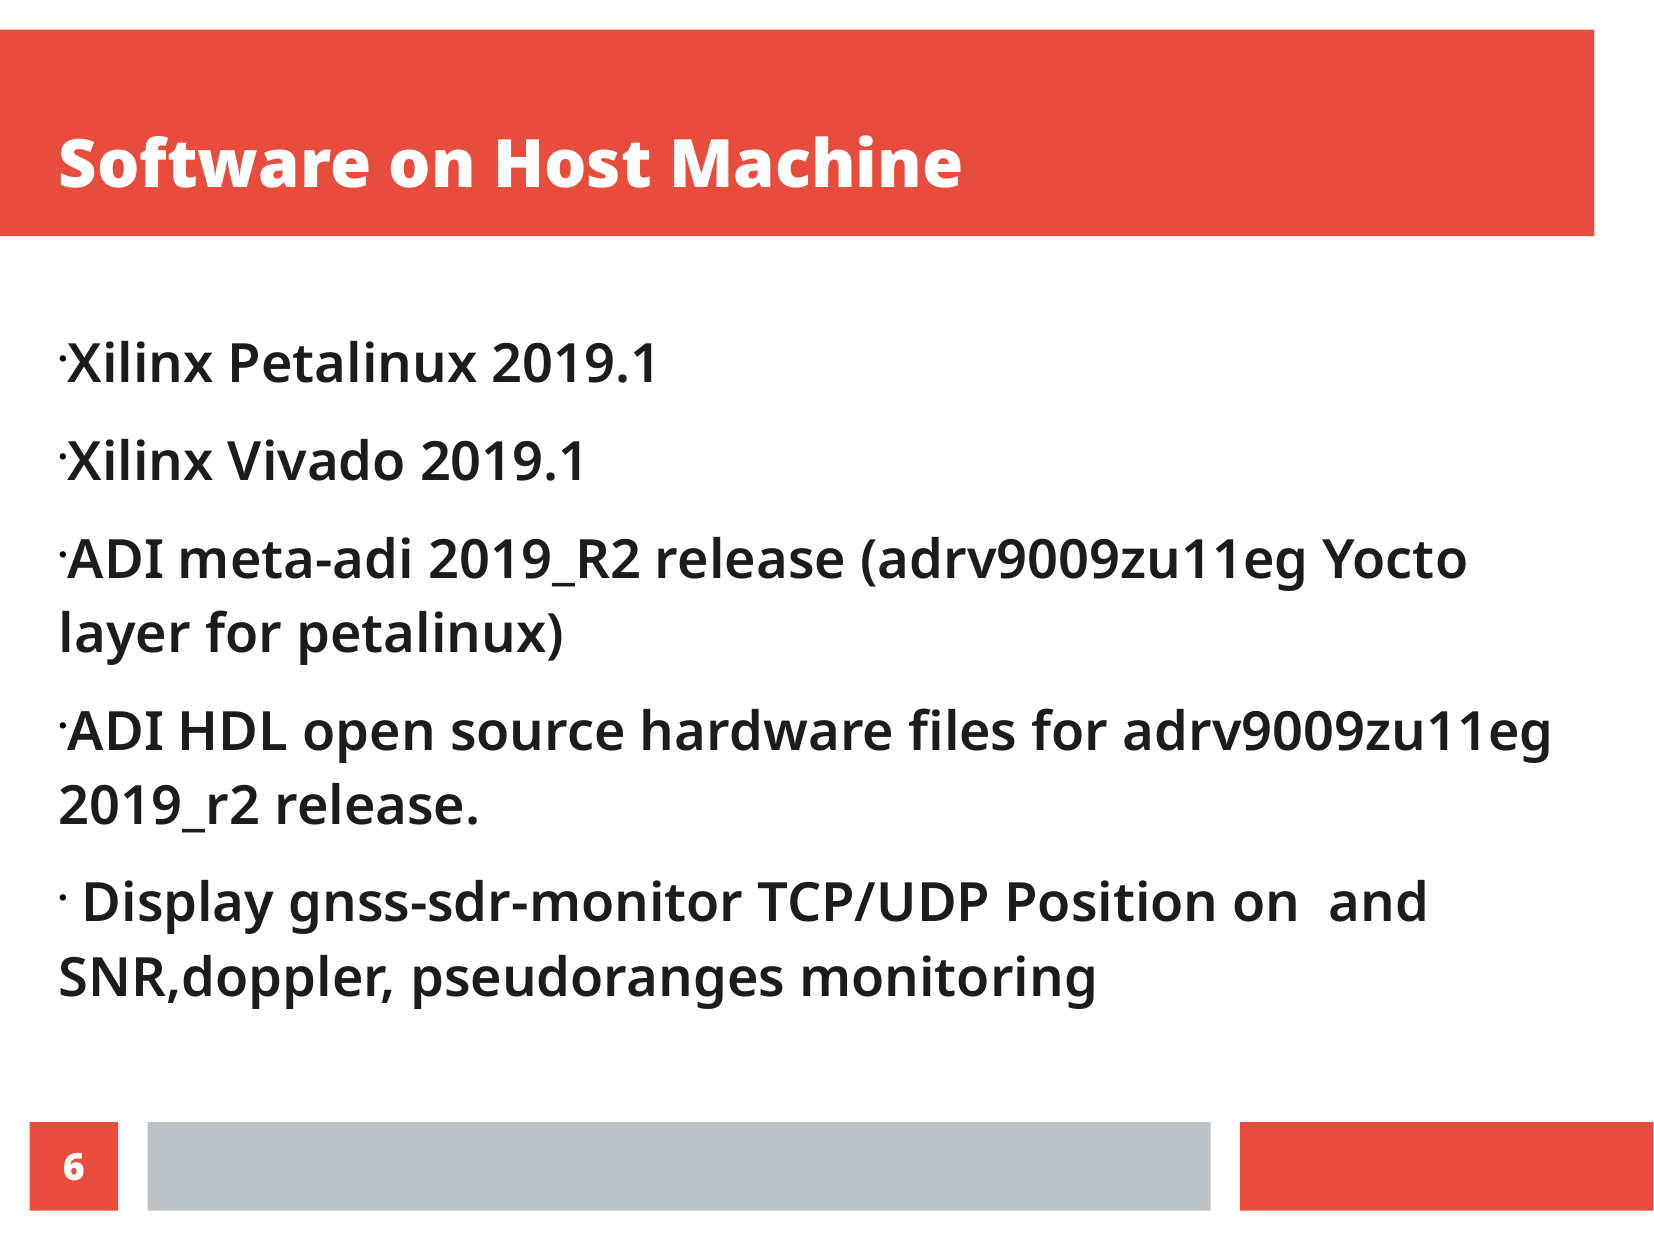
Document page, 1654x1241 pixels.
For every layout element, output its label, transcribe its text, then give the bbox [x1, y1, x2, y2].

title Software on Host Machine [59, 59, 1595, 207]
list Xilinx Petalinux 2019.1 Xilinx Vivado 2019.1 ADI meta-adi 2019_R2 release (adrv9009zu11eg Yocto layer for petalinux) ADI HDL open source hardware files for adrv9009zu11eg 2019_r2 release. Display gnss-sdr-monitor TCP/UDP Position on and SNR,doppler, pseudoranges monitoring [59, 324, 1565, 1093]
